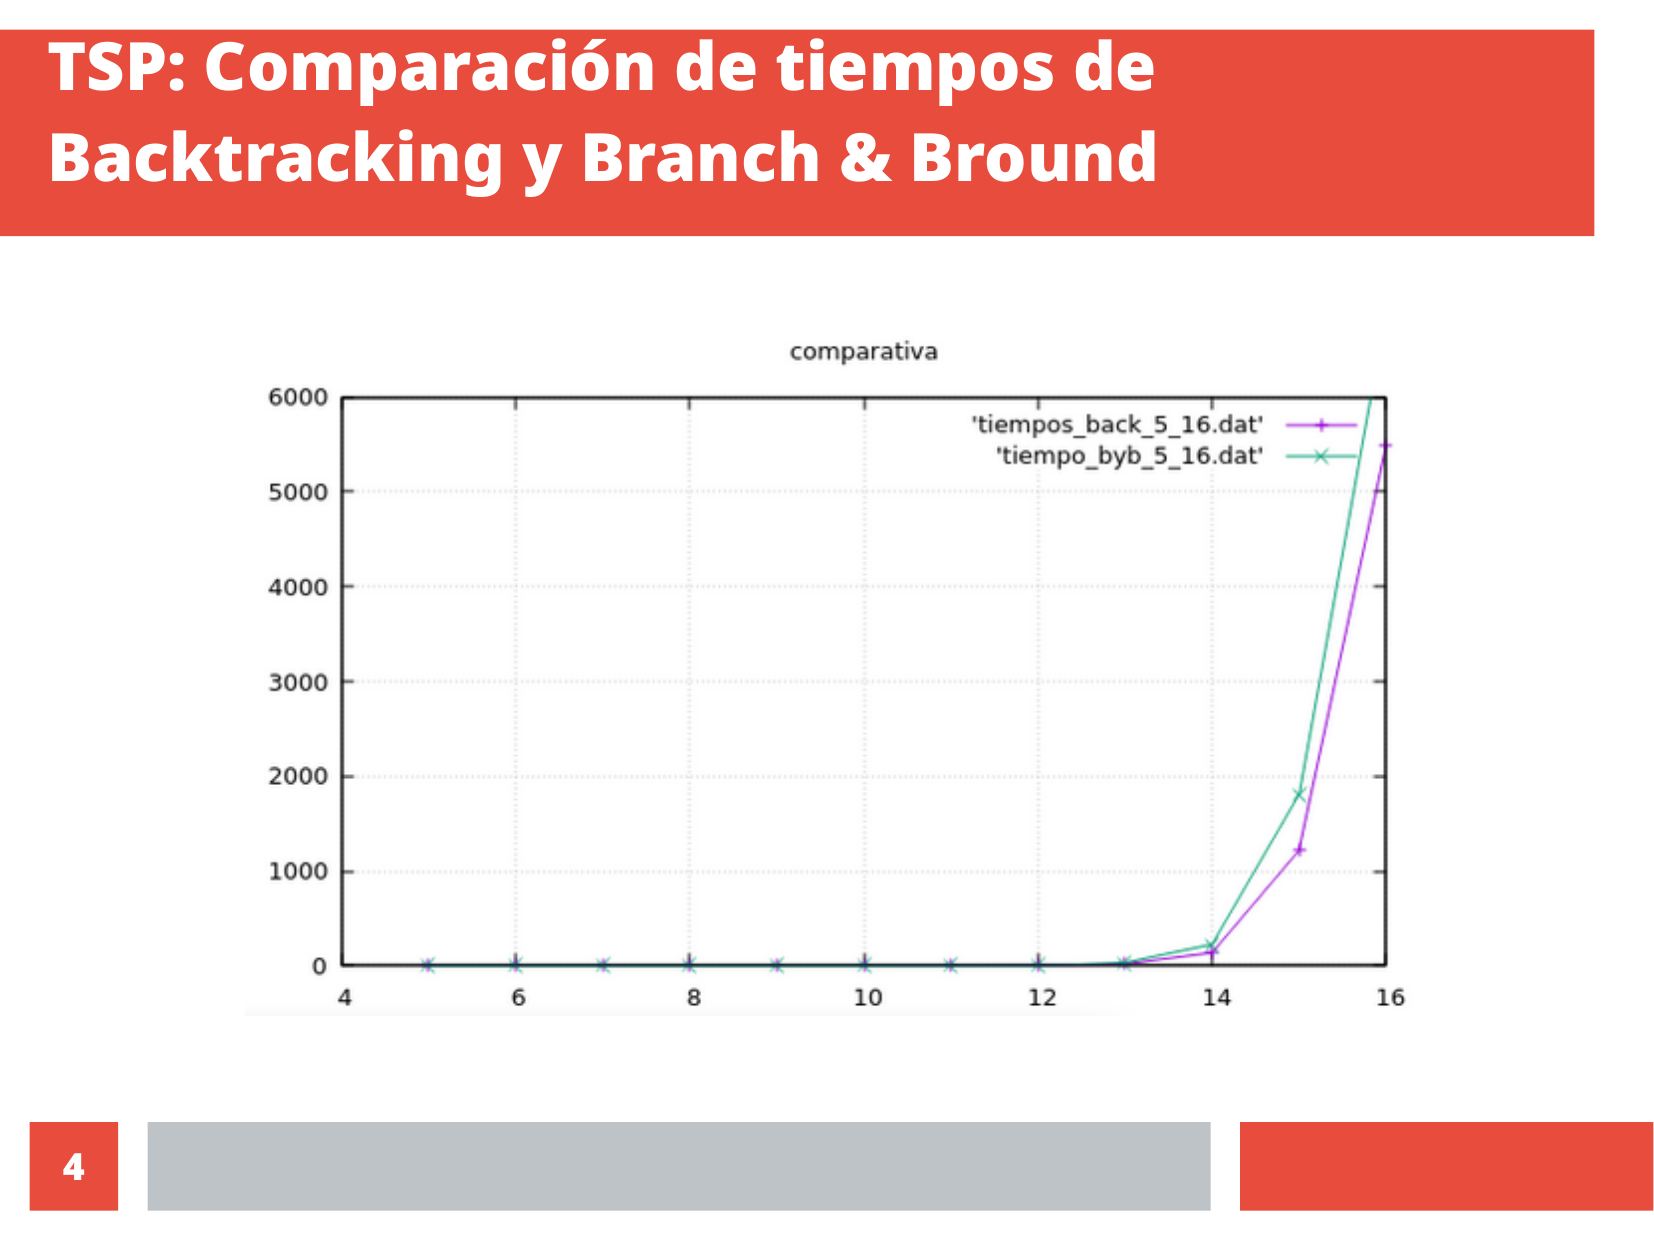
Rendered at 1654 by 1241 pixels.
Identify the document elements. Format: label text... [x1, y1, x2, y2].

title TSP: Comparación de tiempos de Backtracking y Branch & Bround [47, 0, 1583, 201]
picture [245, 313, 1418, 1016]
